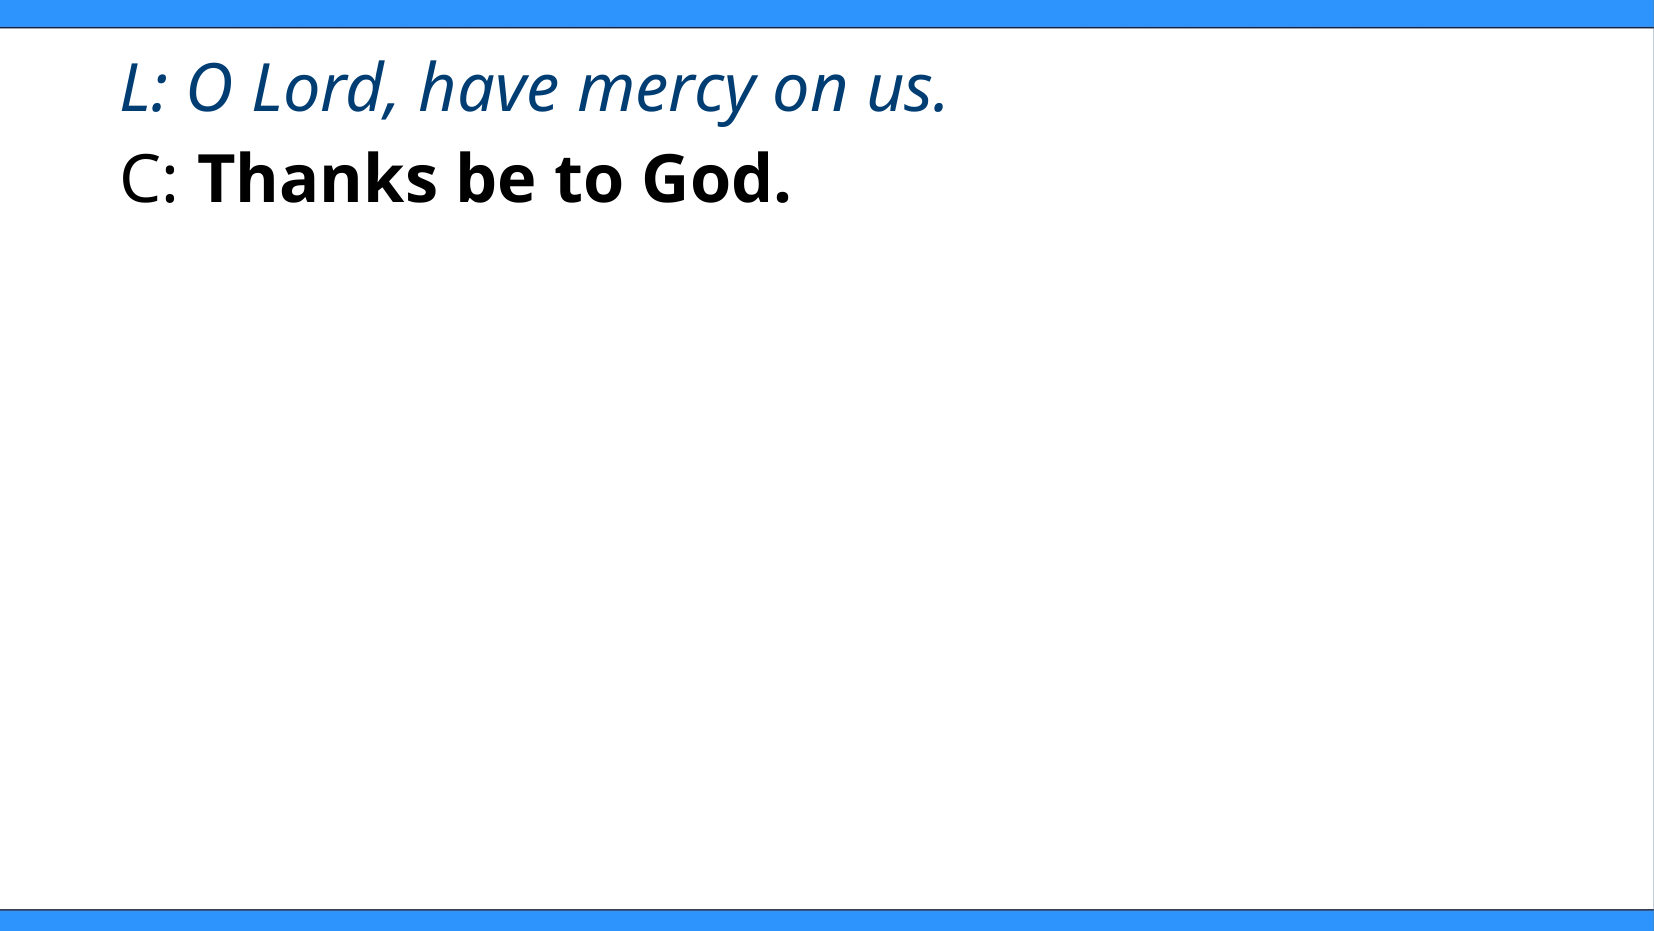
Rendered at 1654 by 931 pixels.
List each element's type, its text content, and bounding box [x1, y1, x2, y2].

picture [0, 0, 1654, 931]
text_box L: O Lord, have mercy on us. C: Thanks be to God. [105, 32, 1561, 226]
